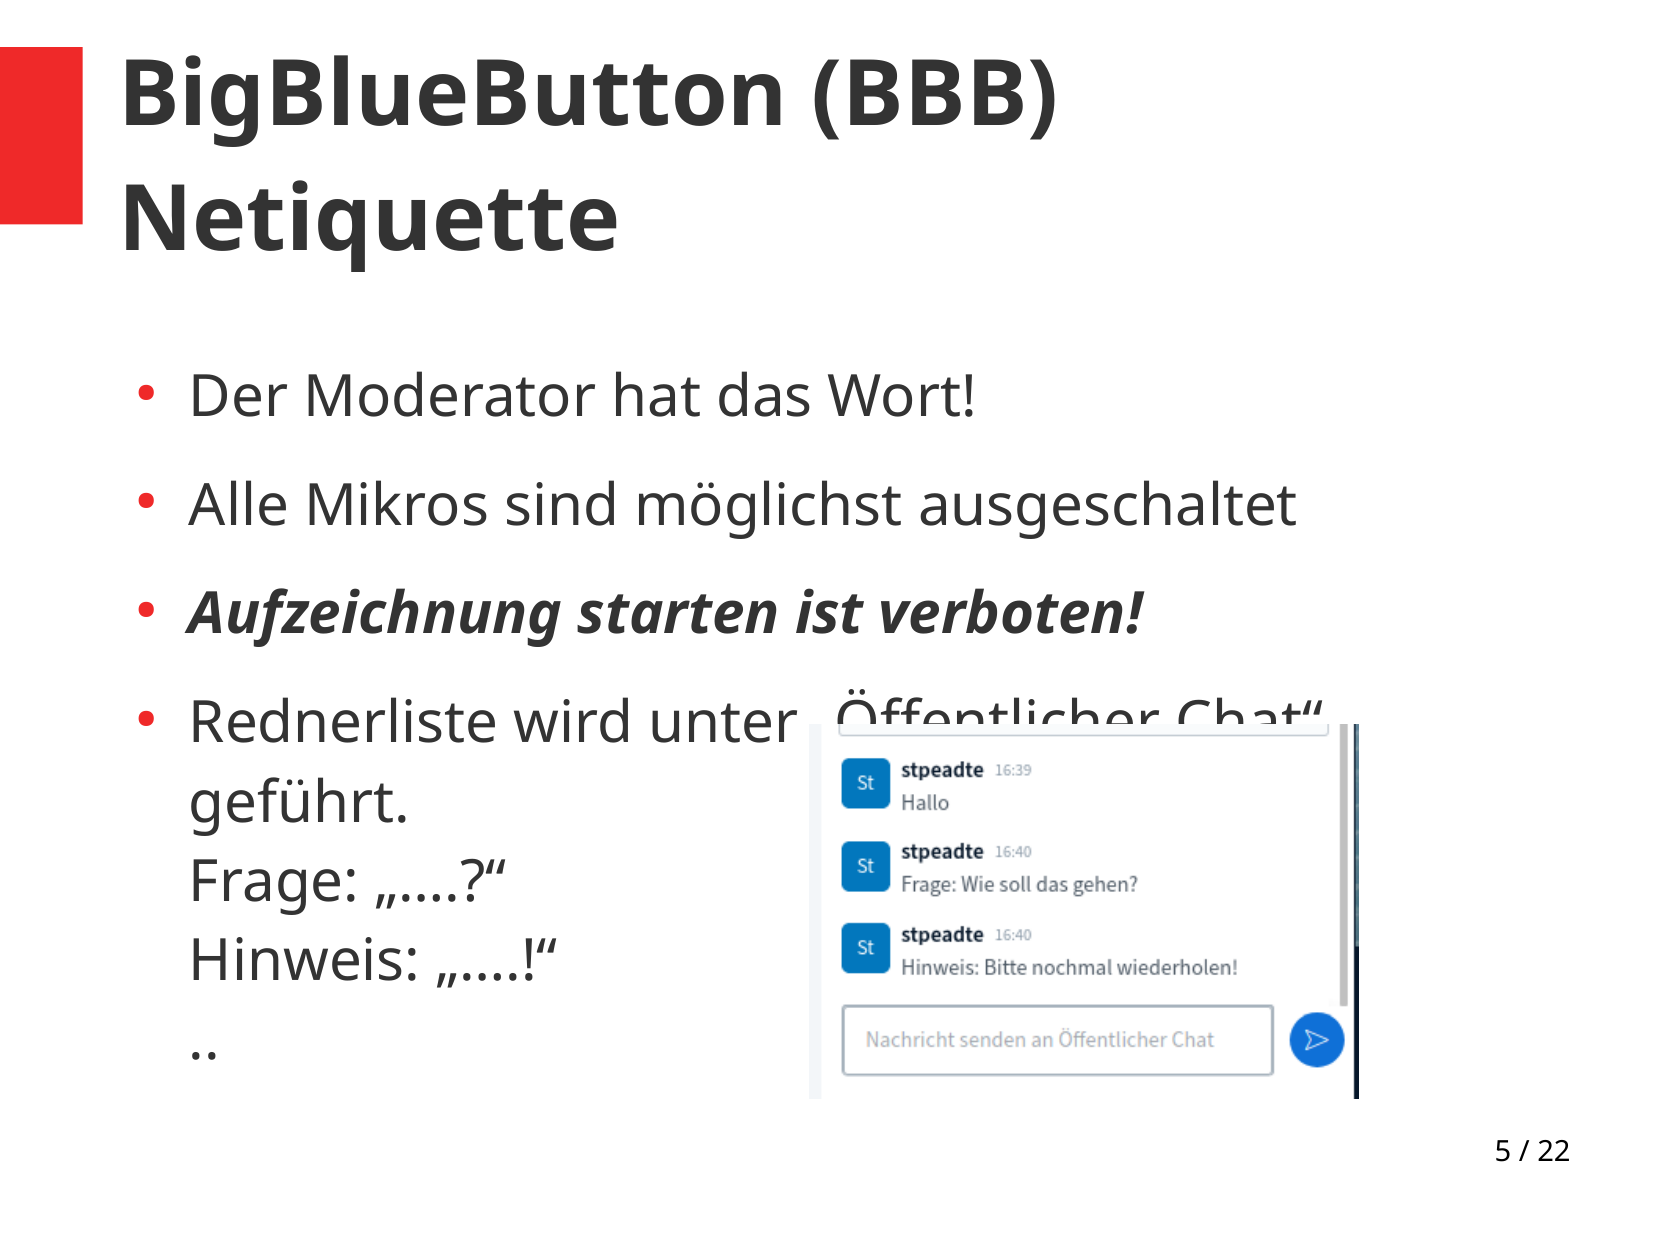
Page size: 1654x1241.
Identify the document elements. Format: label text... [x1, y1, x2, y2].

picture [809, 724, 1359, 1099]
list Der Moderator hat das Wort! Alle Mikros sind möglichst ausgeschaltet Aufzeichnung starten ist verboten! Rednerliste wird unter „Öffentlicher Chat“ geführt. Frage: „….?“ Hinweis: „….!“ .. [118, 354, 1536, 1074]
title BigBlueButton (BBB) Netiquette [118, 45, 1571, 260]
